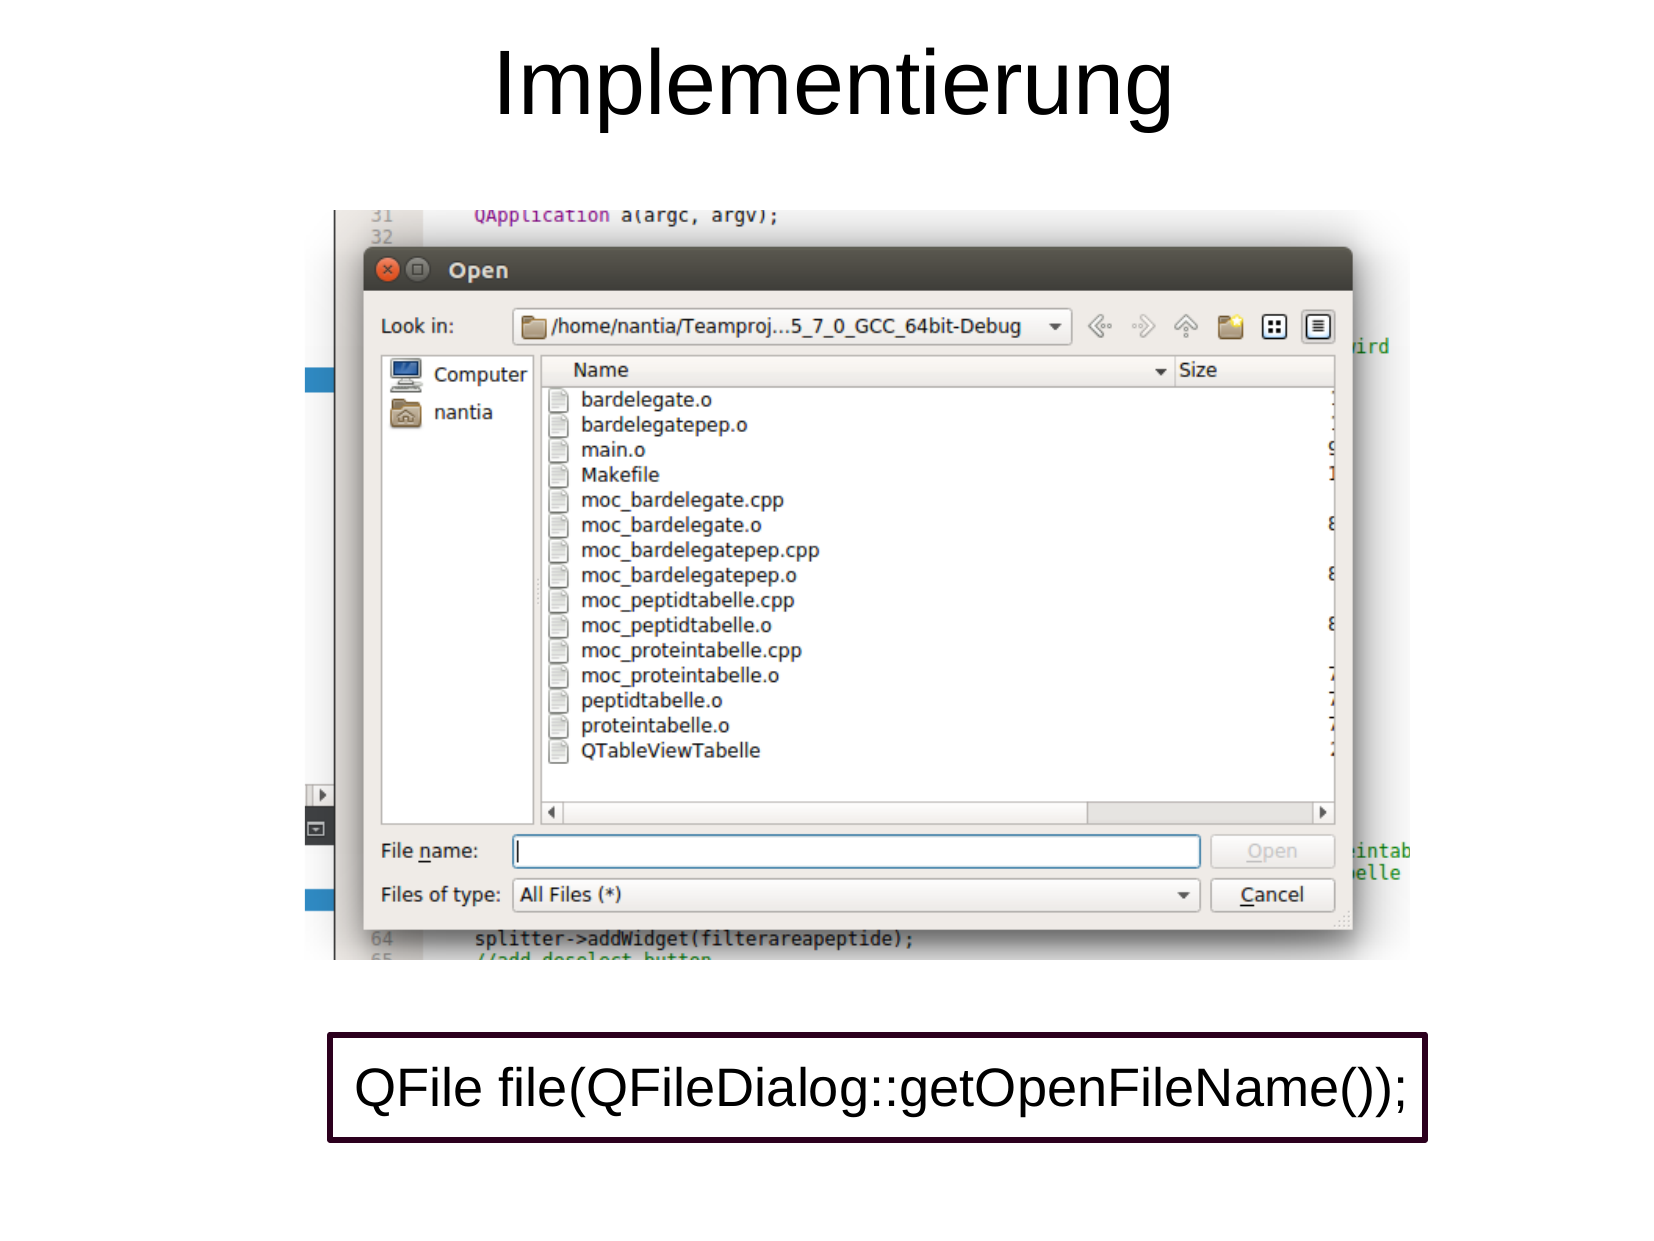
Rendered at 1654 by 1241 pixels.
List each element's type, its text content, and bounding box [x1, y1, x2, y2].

text_box [330, 1034, 1426, 1140]
picture [304, 210, 1411, 960]
title Implementierung [139, 0, 1531, 197]
